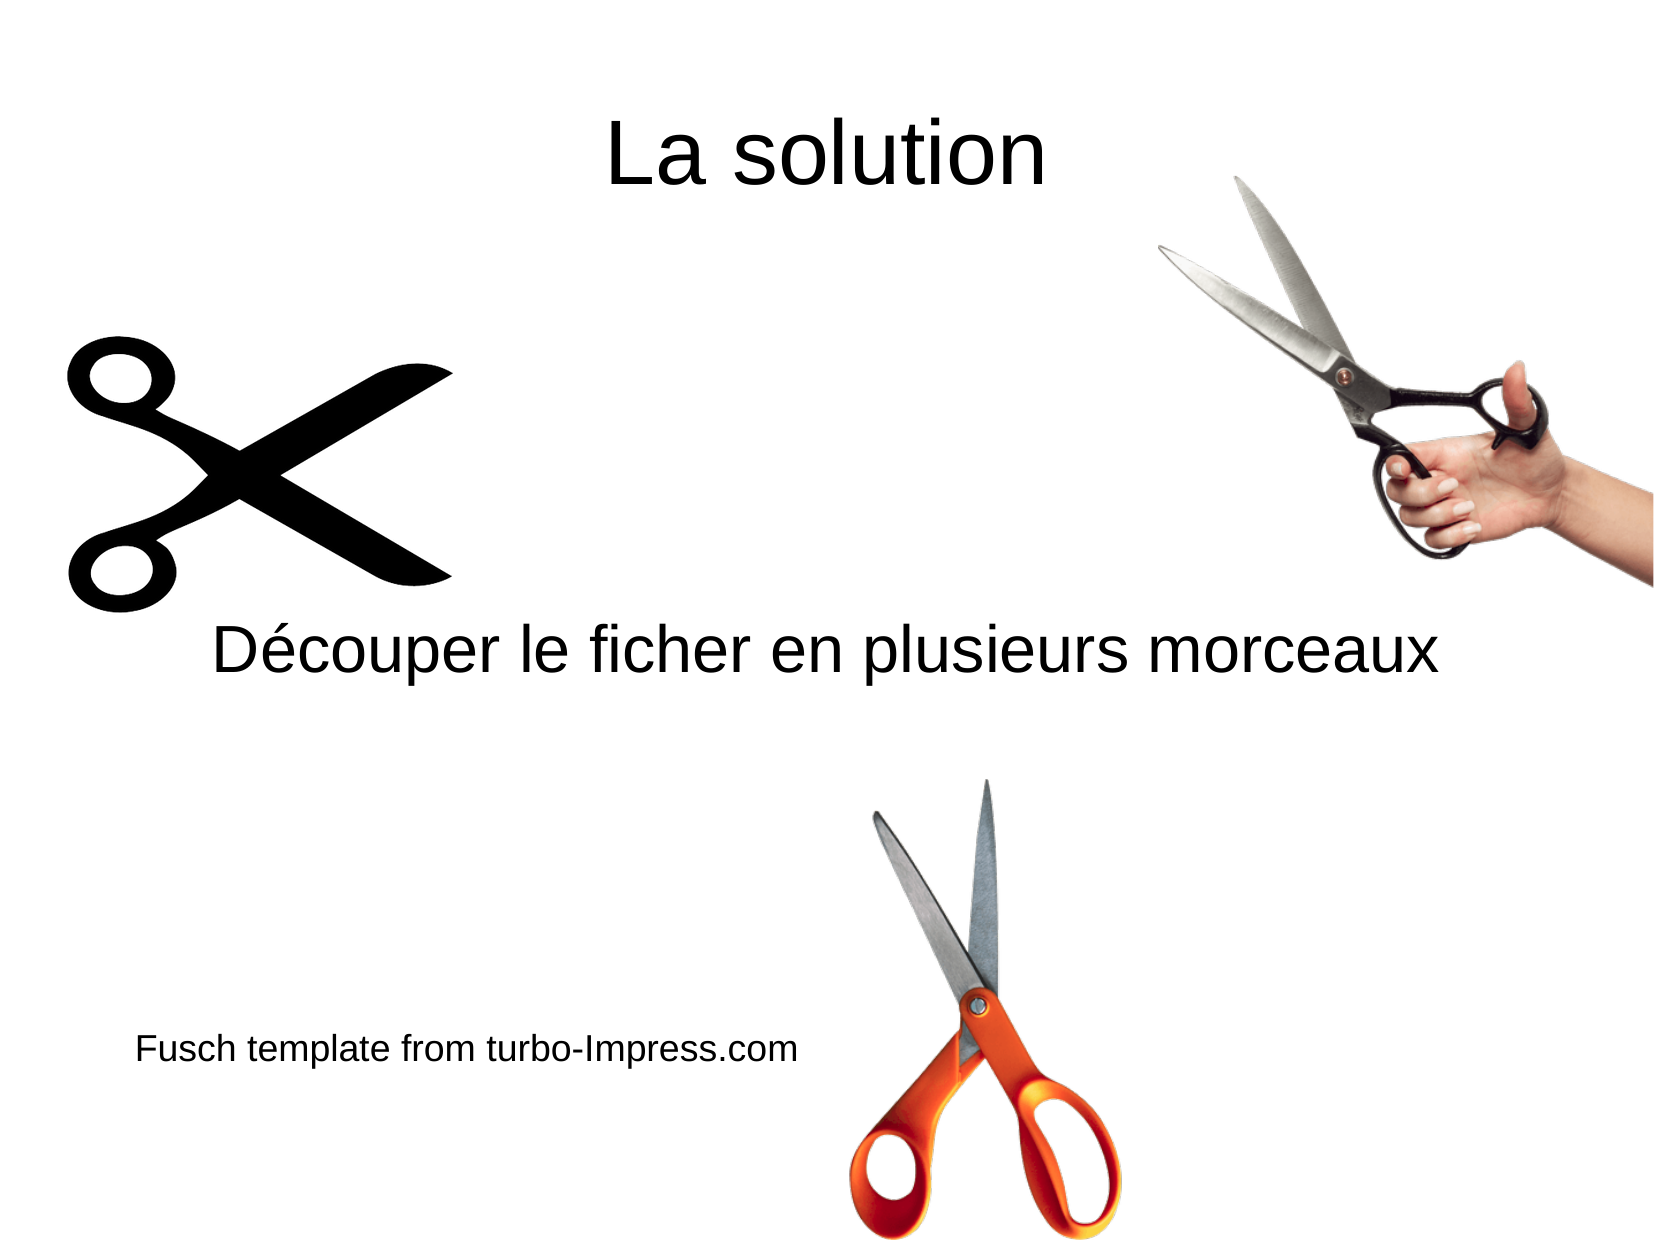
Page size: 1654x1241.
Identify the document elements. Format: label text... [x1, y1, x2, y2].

text_box Fusch template from turbo-Impress.com [120, 1020, 961, 1081]
picture [755, 779, 1216, 1240]
picture [1158, 134, 1654, 631]
text_box Découper le ficher en plusieurs morceaux [82, 290, 1571, 1010]
picture [60, 275, 460, 676]
title La solution [82, 49, 1571, 257]
